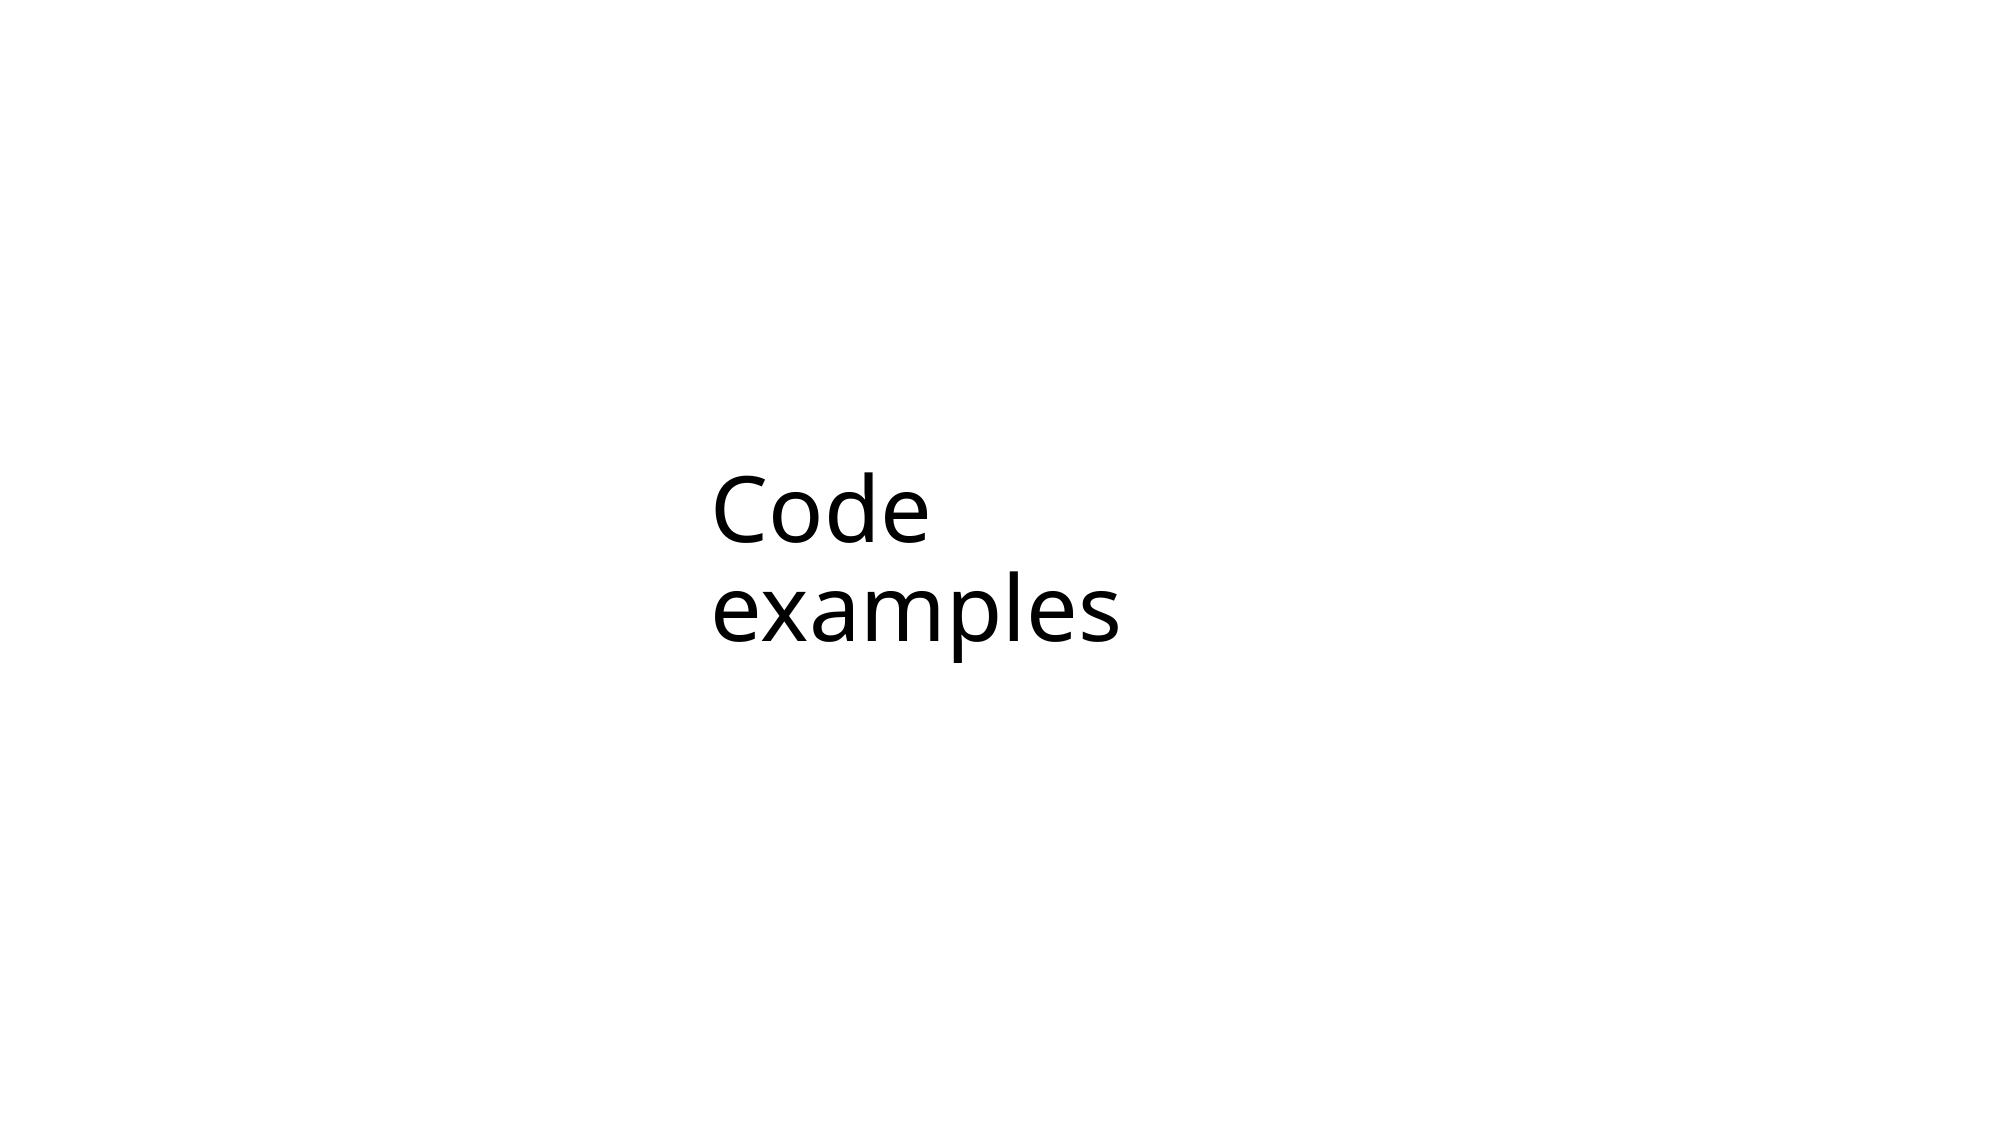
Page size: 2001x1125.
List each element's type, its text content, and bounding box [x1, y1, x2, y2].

title Code examples [695, 453, 1305, 672]
